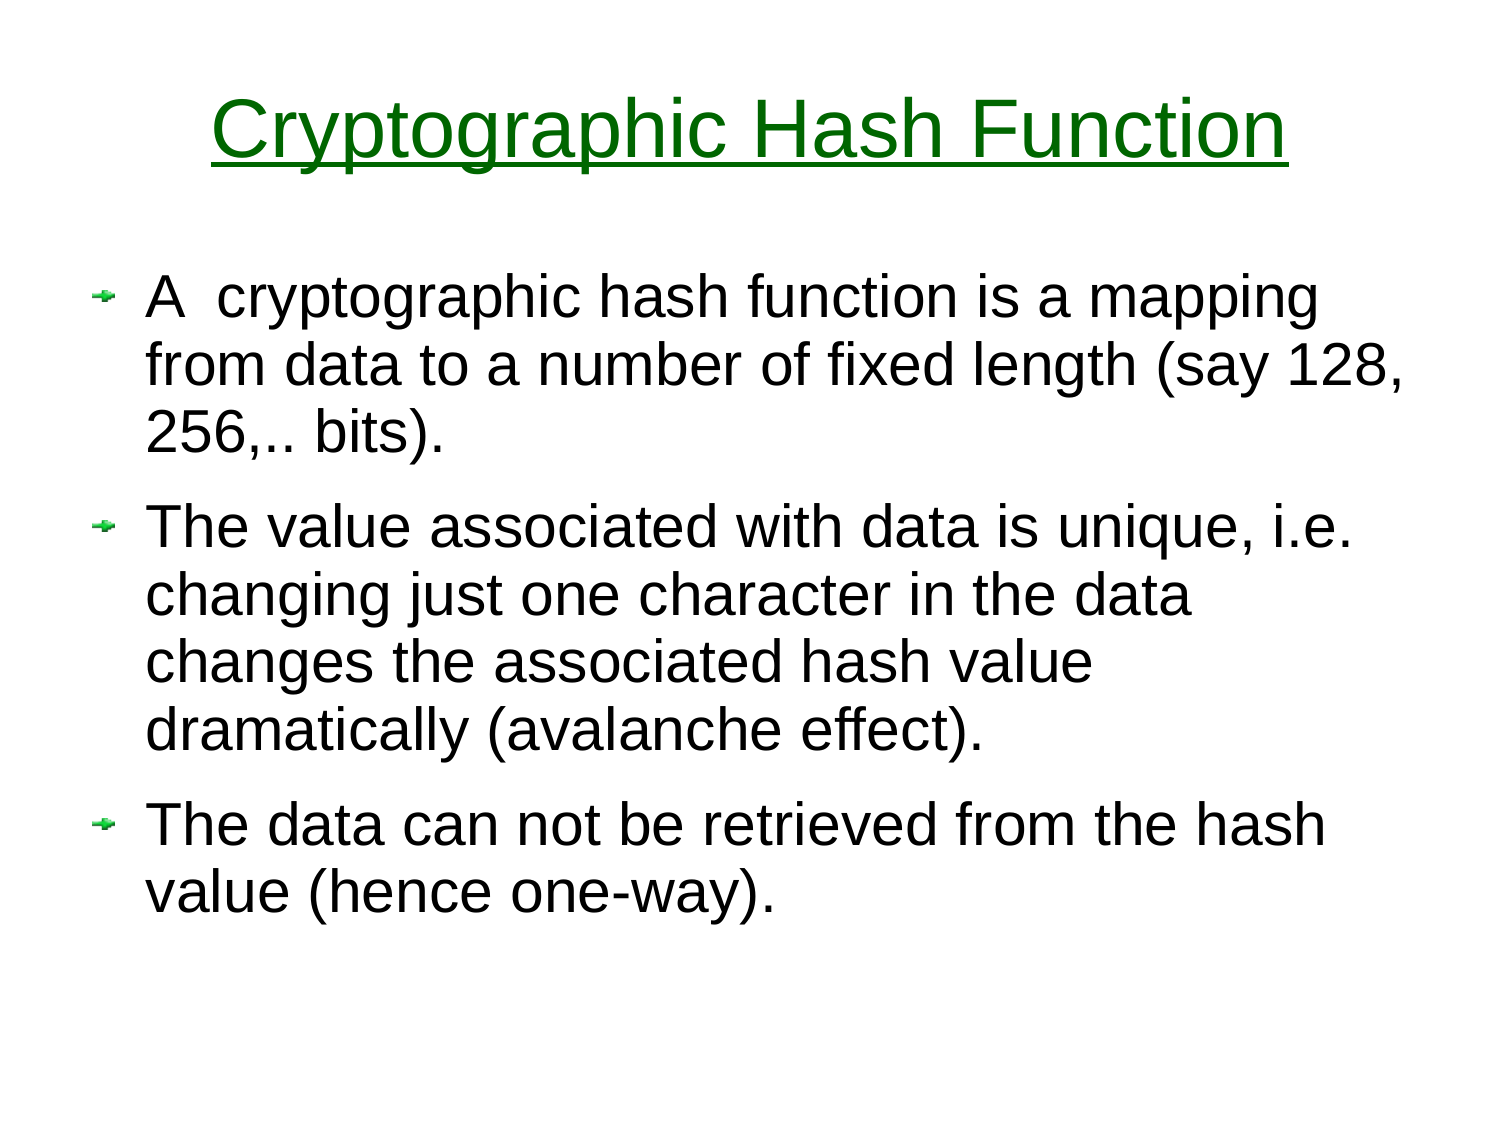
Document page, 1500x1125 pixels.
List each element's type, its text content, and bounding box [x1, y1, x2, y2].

list A cryptographic hash function is a mapping from data to a number of fixed length (say 128, 256,.. bits). The value associated with data is unique, i.e. changing just one character in the data changes the associated hash value dramatically (avalanche effect). The data can not be retrieved from the hash value (hence one-way). [75, 262, 1425, 1006]
title Cryptographic Hash Function [75, 35, 1425, 222]
